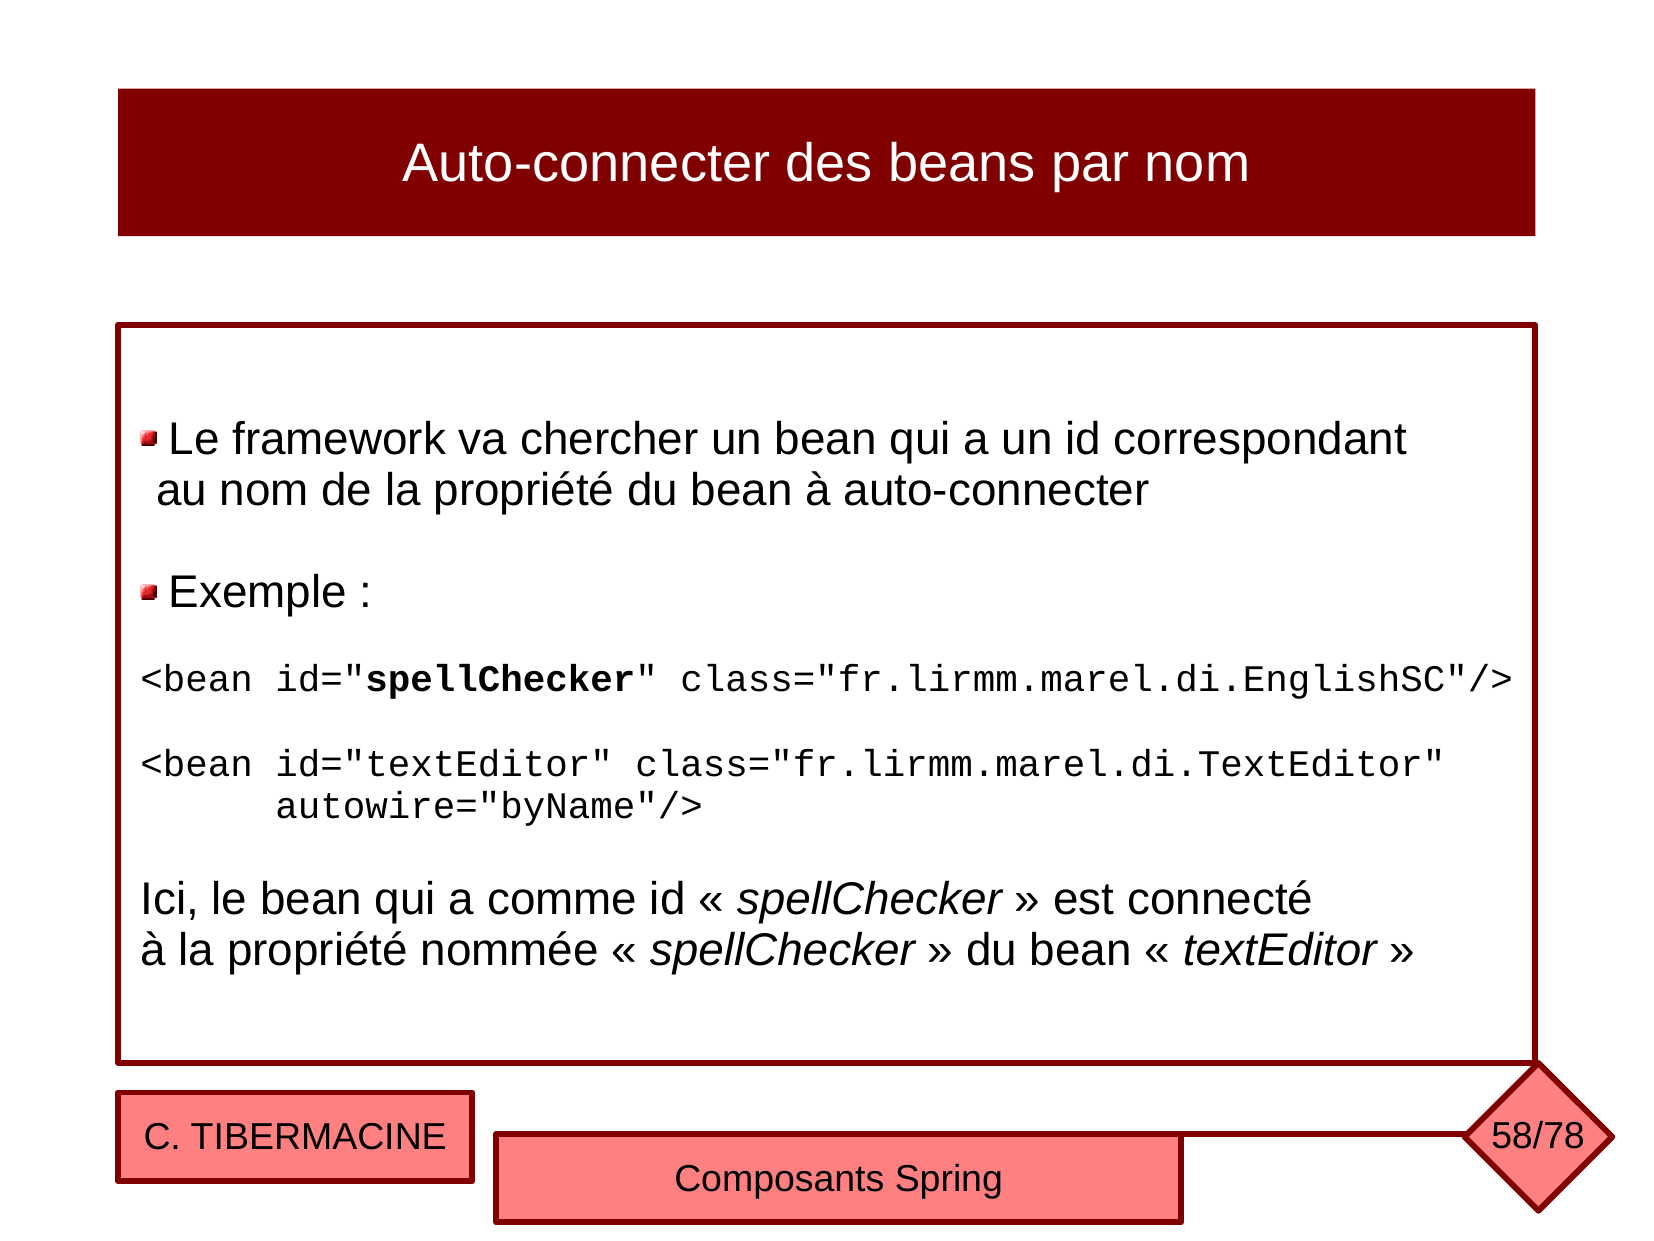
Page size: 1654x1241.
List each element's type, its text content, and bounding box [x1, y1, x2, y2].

picture [140, 584, 157, 600]
text_box <numéro>/78 [1476, 1107, 1613, 1207]
text_box Le framework va chercher un bean qui a un id correspondant au nom de la propriété du bean à auto-connecter Exemple : <bean id="spellChecker" class="fr.lirmm.marel.di.EnglishSC"/> <bean id="textEditor" class="fr.lirmm.marel.di.TextEditor" autowire="byName"/> Ici, le bean qui a comme id « spellChecker » est connecté à la propriété nommée « spellChecker » du bean « textEditor » [118, 324, 1536, 1063]
picture [140, 430, 157, 446]
text_box [1494, 1062, 1583, 1107]
text_box Auto-connecter des beans par nom [118, 88, 1536, 237]
text_box [1464, 1125, 1476, 1149]
text_box C. TIBERMACINE [118, 1092, 473, 1182]
text_box Composants Spring [496, 1133, 1182, 1223]
